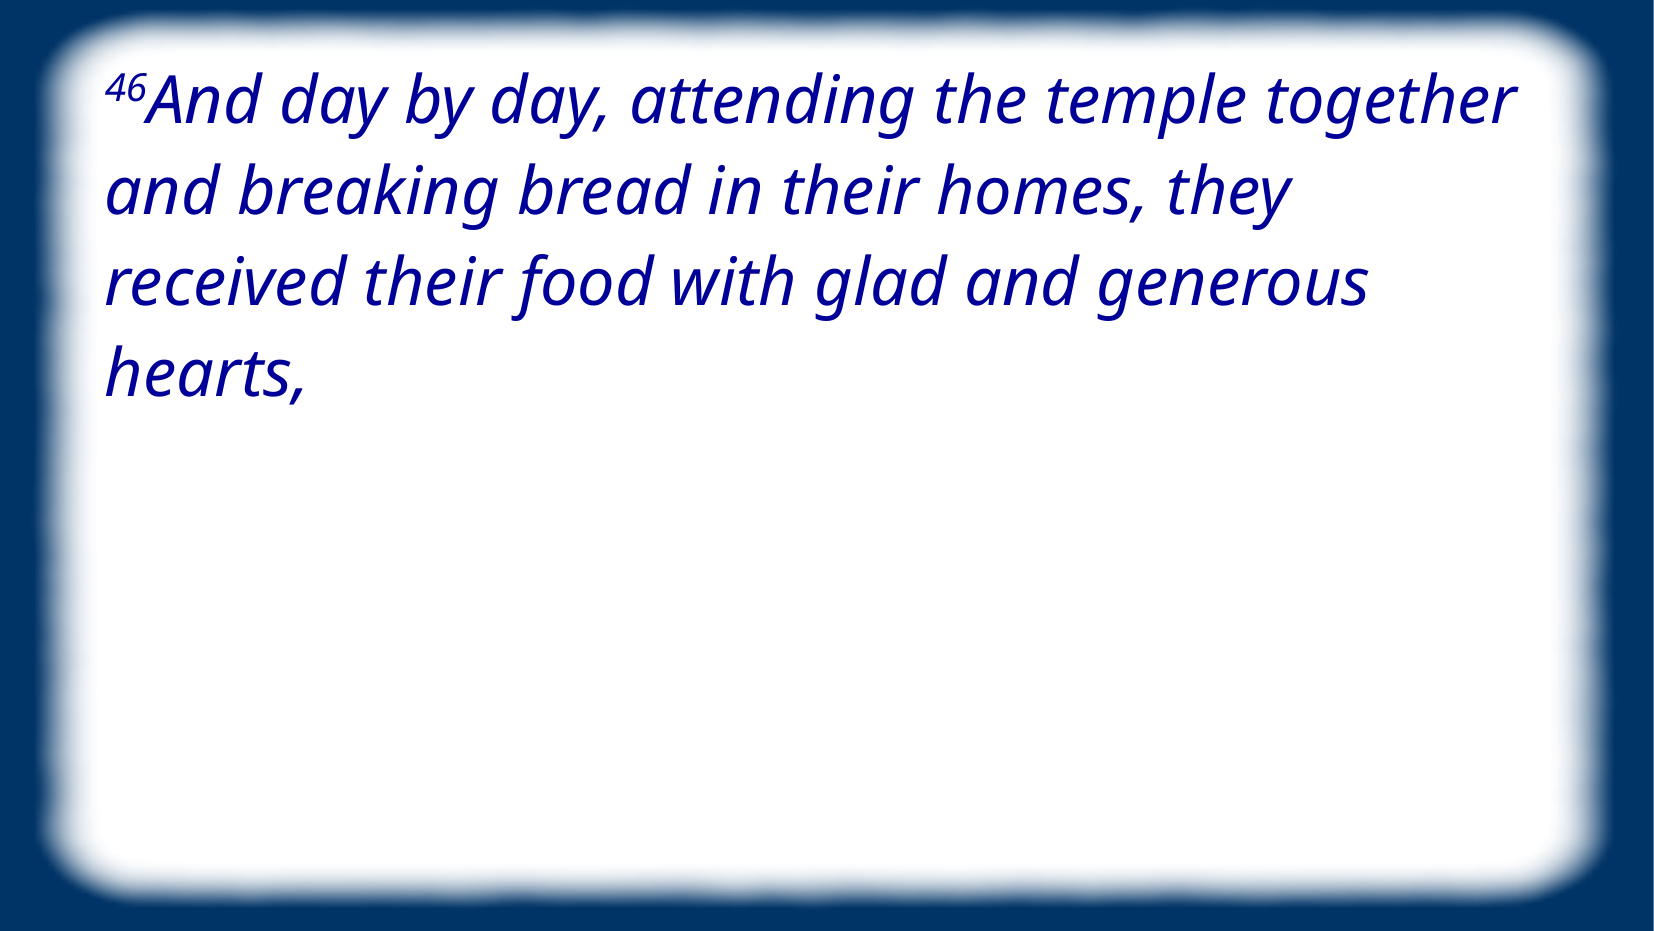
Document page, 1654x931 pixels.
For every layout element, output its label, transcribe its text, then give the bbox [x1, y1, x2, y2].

text_box 46And day by day, attending the temple together and breaking bread in their homes, they received their food with glad and generous hearts, [90, 45, 1561, 415]
picture [0, 0, 1654, 931]
